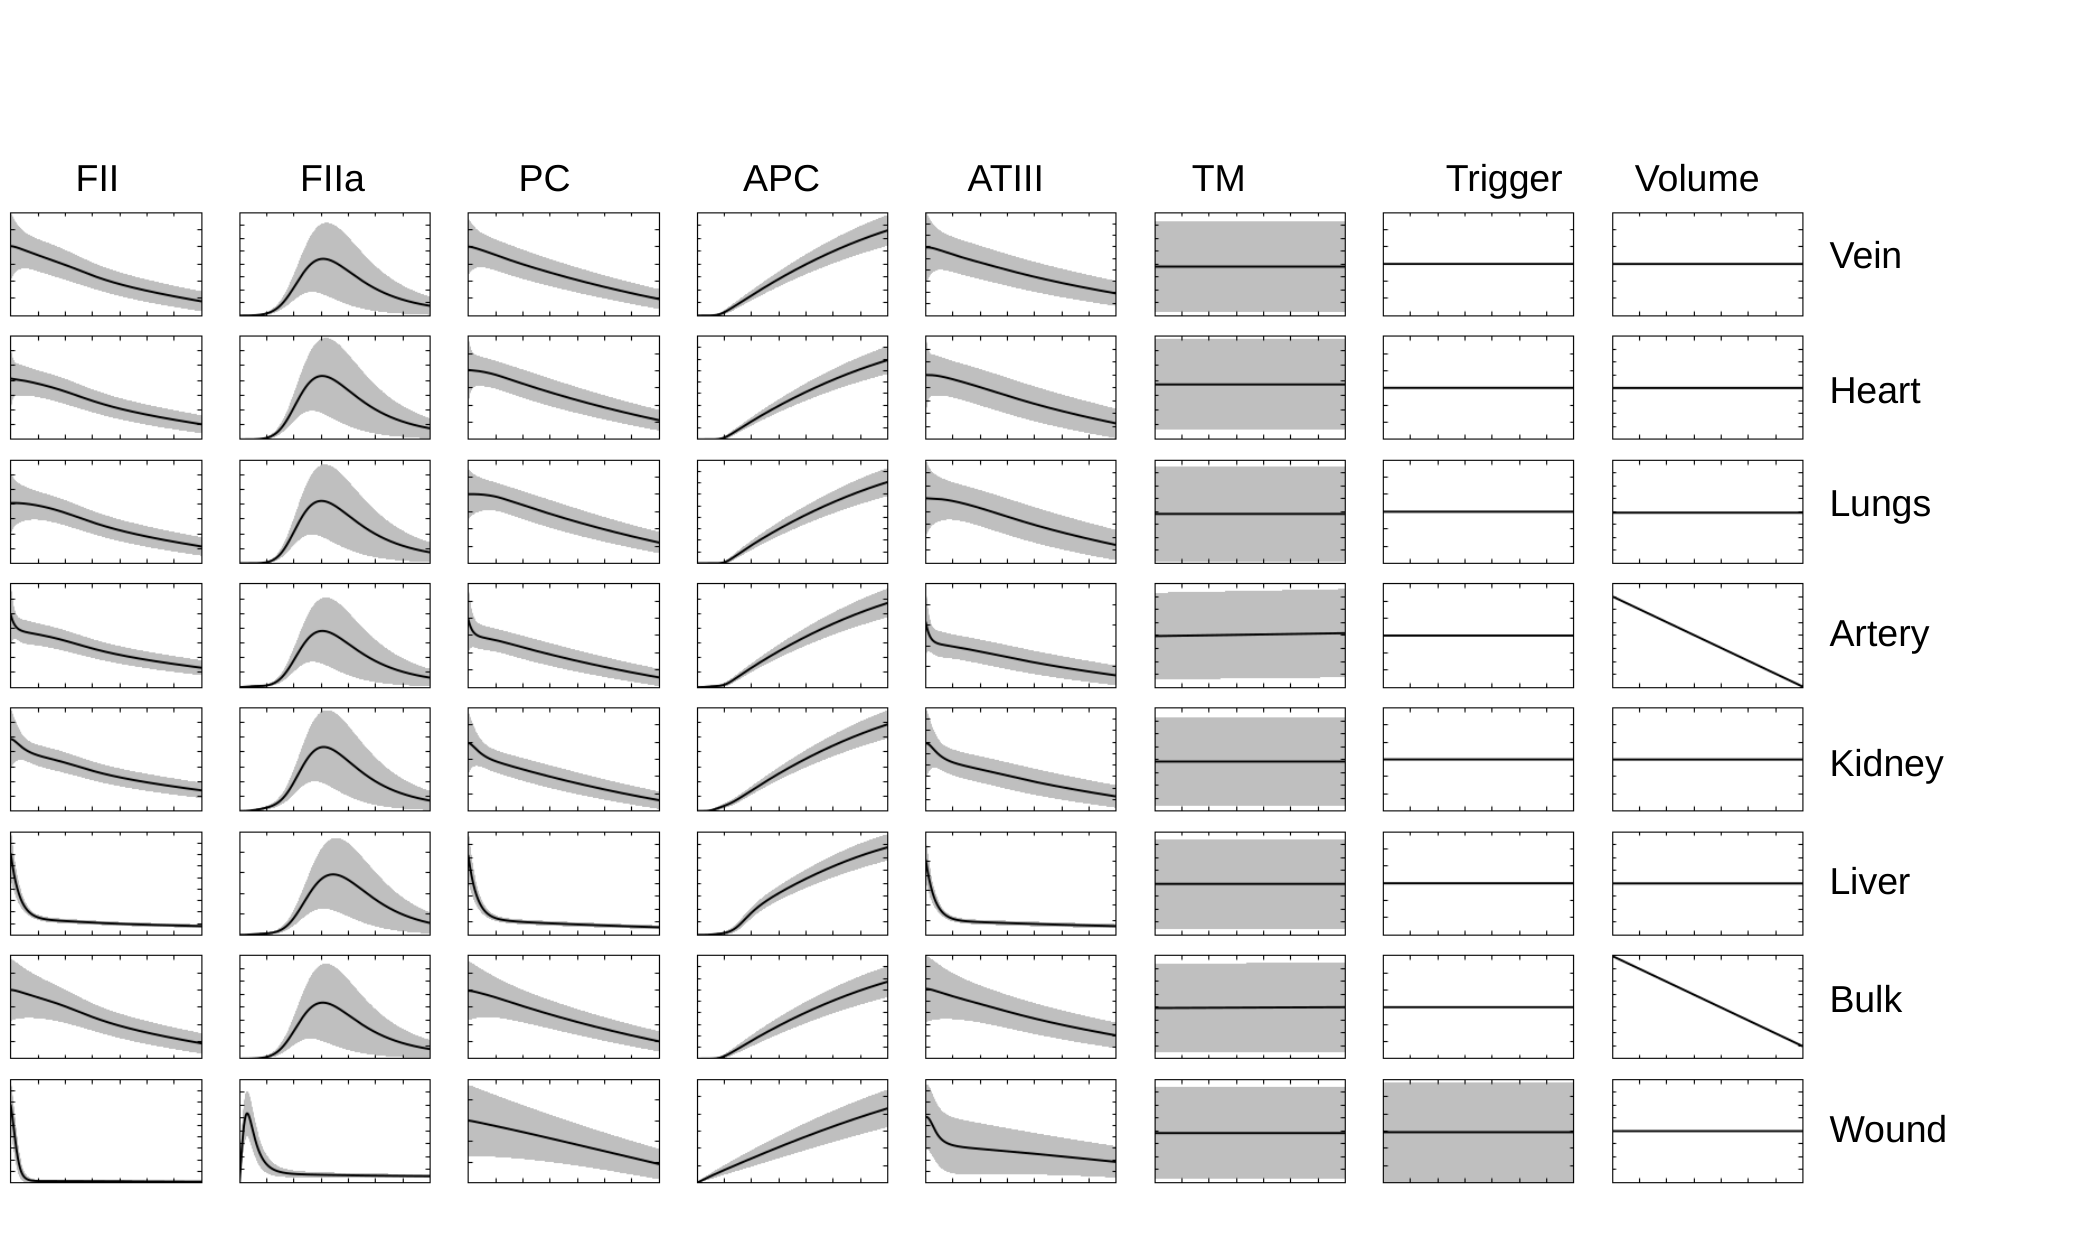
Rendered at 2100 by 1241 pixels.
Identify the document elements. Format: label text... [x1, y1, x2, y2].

text_box Lungs [1814, 474, 1980, 550]
text_box Vein [1814, 226, 1980, 302]
text_box FII [60, 150, 226, 226]
text_box Trigger [1431, 150, 1597, 226]
picture [0, 209, 1808, 1190]
text_box Wound [1814, 1100, 1980, 1176]
text_box Liver [1814, 852, 1980, 928]
text_box Artery [1814, 604, 1980, 680]
text_box Kidney [1814, 734, 1980, 810]
text_box PC [503, 150, 669, 226]
text_box APC [728, 150, 894, 226]
text_box Volume [1620, 150, 1786, 226]
text_box FIIa [285, 150, 451, 226]
text_box TM [1177, 150, 1343, 226]
text_box Heart [1814, 362, 1980, 438]
text_box Bulk [1814, 970, 1980, 1046]
text_box ATIII [952, 150, 1118, 226]
